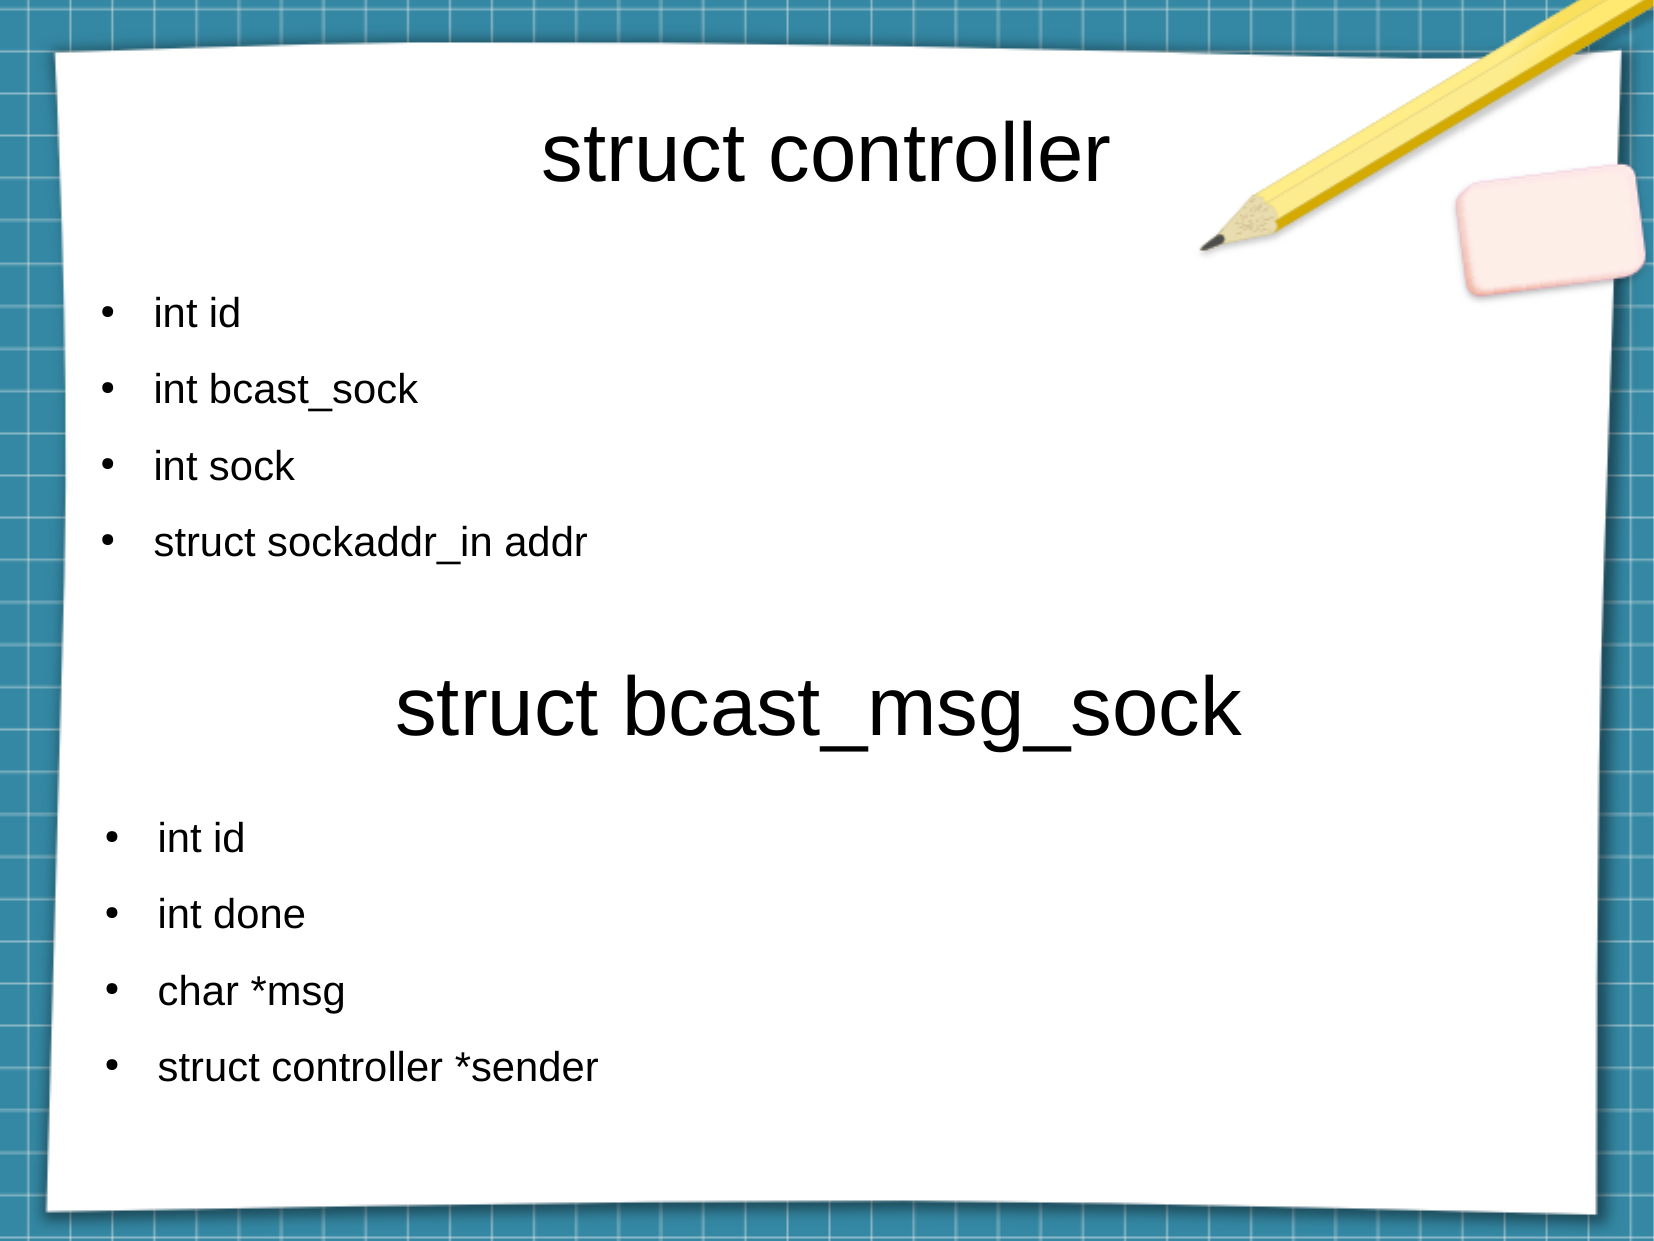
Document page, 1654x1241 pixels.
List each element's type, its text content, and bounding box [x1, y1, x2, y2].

title struct controller [82, 49, 1571, 257]
picture [0, 0, 1654, 1241]
list int id int done char *msg struct controller *sender [86, 815, 1576, 1156]
title struct bcast_msg_sock [75, 602, 1564, 811]
list int id int bcast_sock int sock struct sockaddr_in addr [82, 290, 1571, 631]
